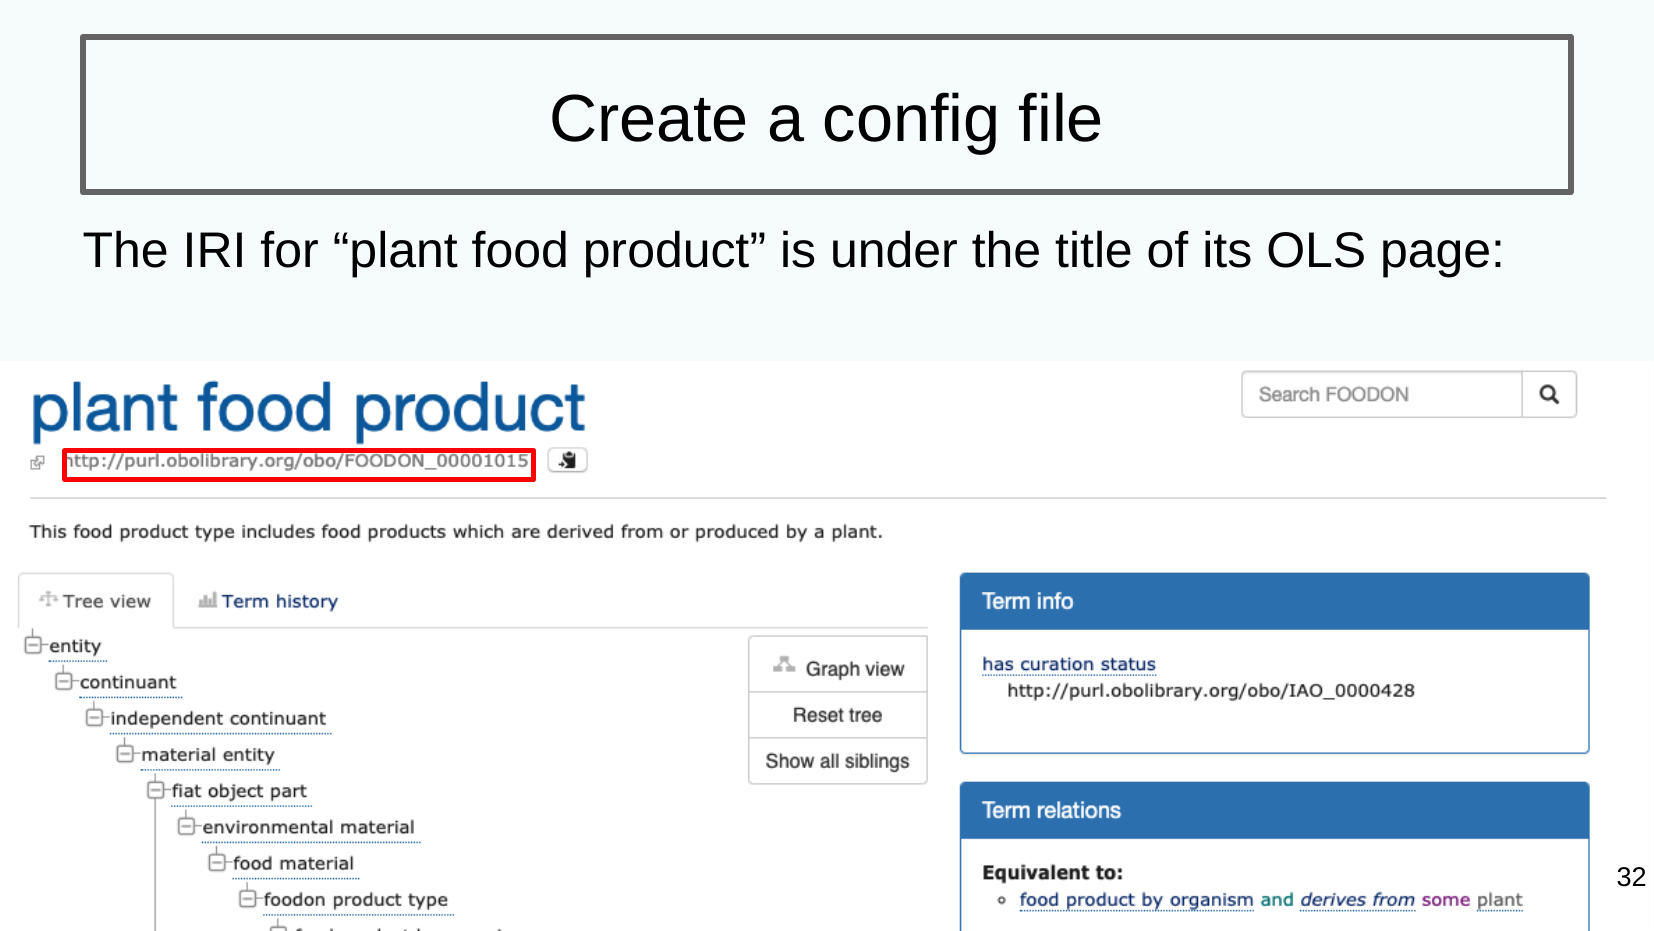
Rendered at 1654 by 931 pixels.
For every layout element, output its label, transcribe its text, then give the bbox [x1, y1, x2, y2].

text_box Create a config file [82, 37, 1571, 193]
text_box The IRI for “plant food product” is under the title of its OLS page: [82, 217, 1571, 757]
text_box The IRI for “plant food product” is under the title of its OLS page: [82, 453, 531, 477]
picture [67, 453, 82, 477]
slide_number <number> [1547, 859, 1647, 931]
picture [0, 361, 1654, 931]
